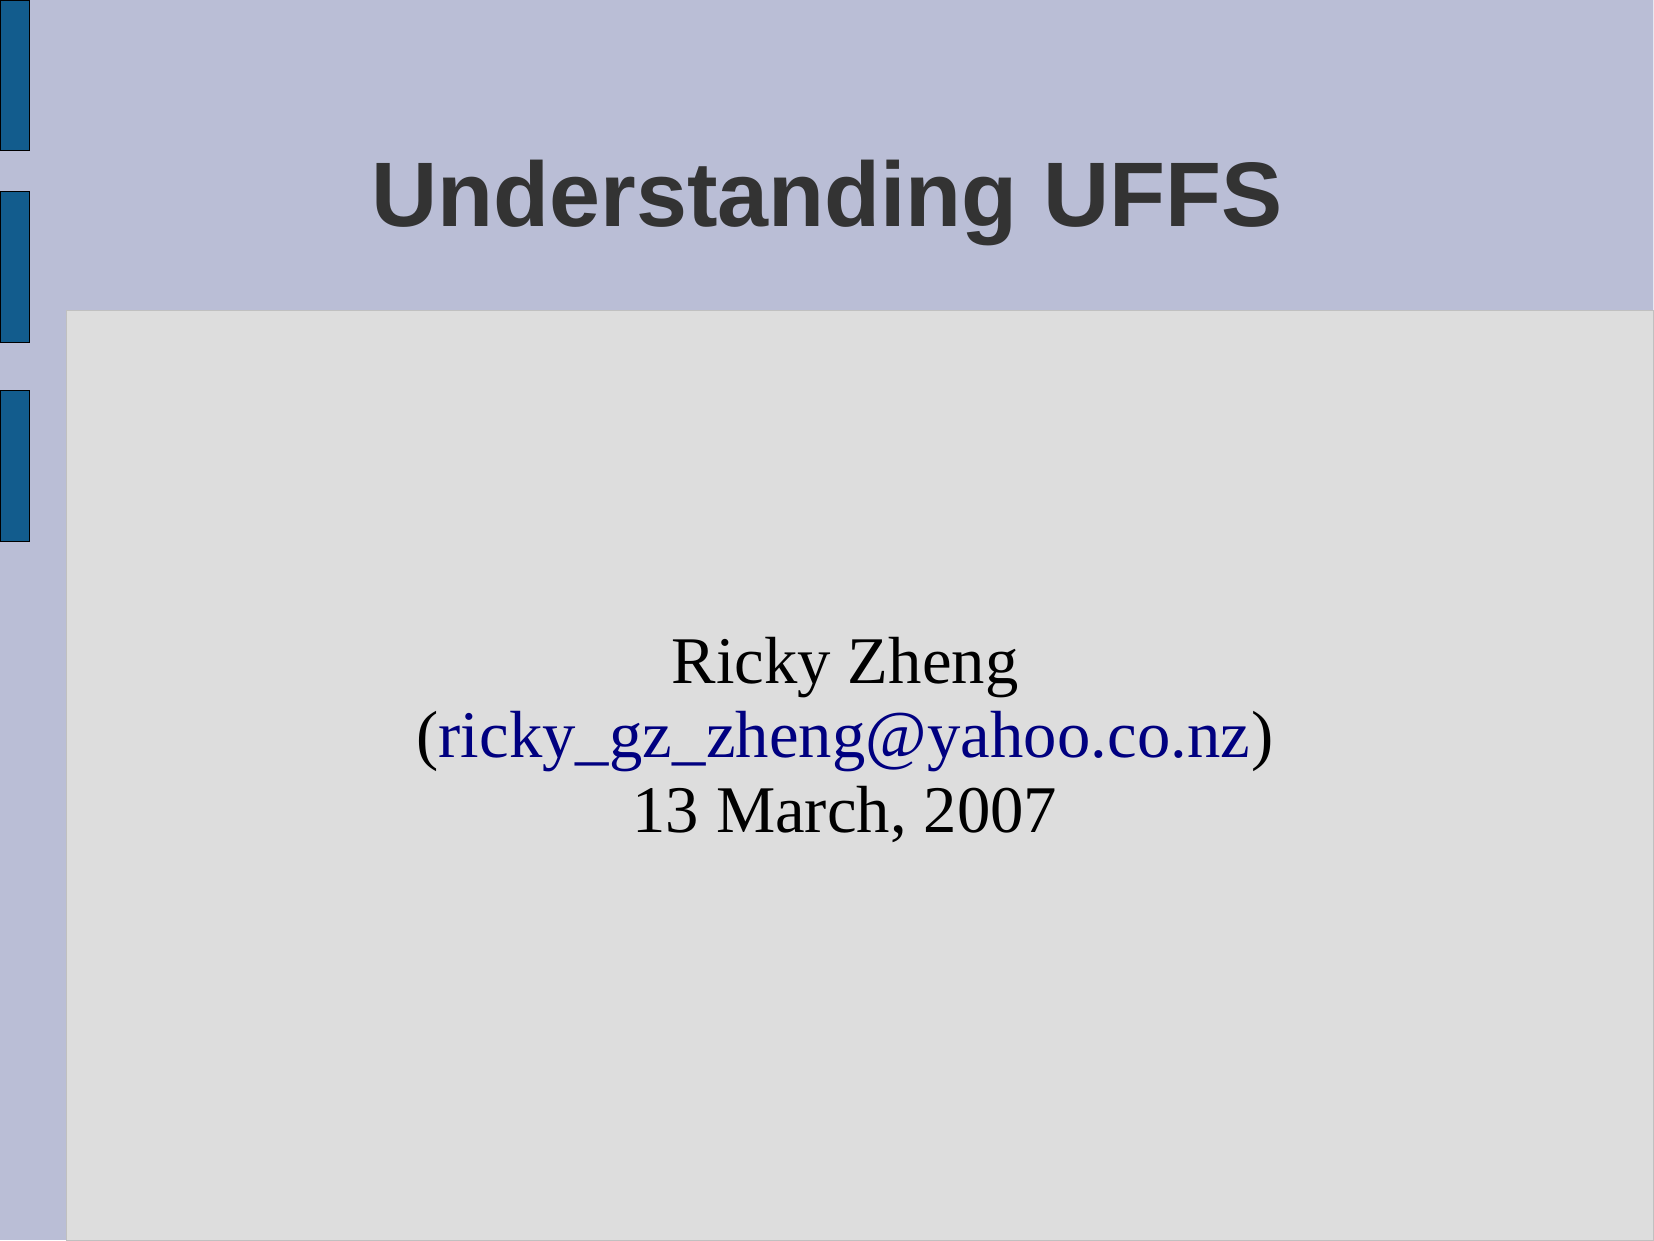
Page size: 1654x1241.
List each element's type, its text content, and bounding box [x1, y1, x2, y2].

title Understanding UFFS [121, 91, 1534, 299]
subtitle Ricky Zheng (ricky_gz_zheng@yahoo.co.nz) 13 March, 2007 [121, 344, 1534, 1127]
